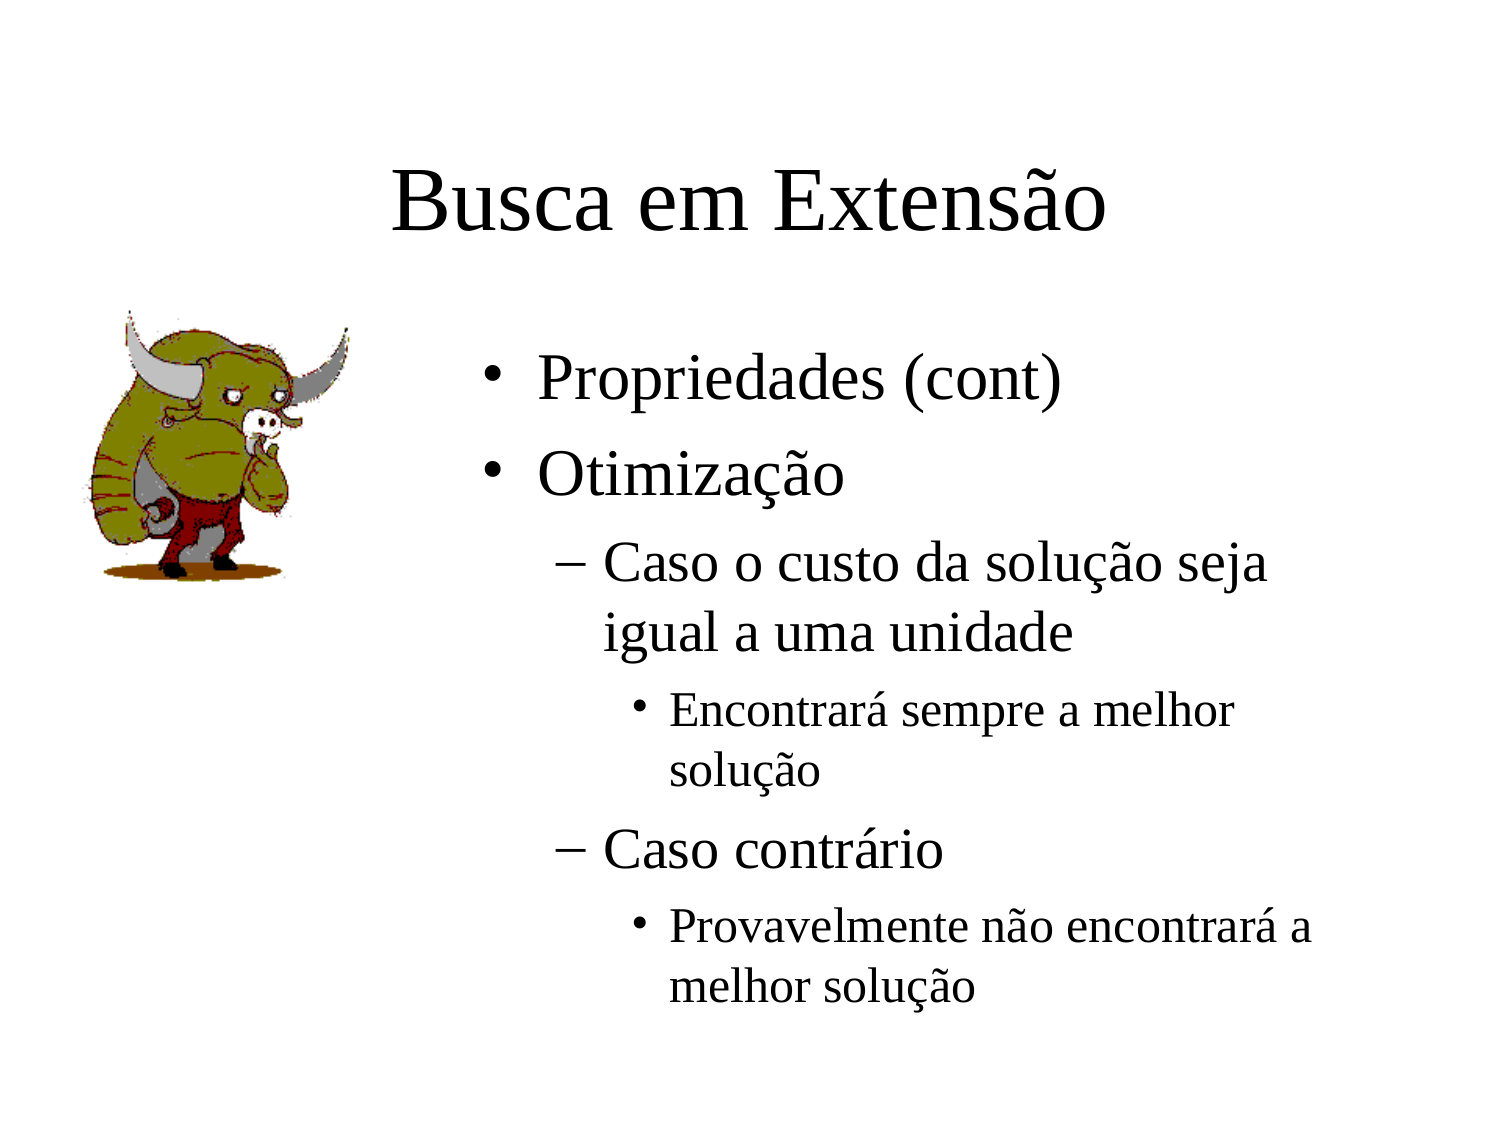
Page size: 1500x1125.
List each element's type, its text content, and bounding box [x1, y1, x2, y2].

title Busca em Extensão [112, 99, 1388, 288]
list Propriedades (cont) Otimização Caso o custo da solução seja igual a uma unidade Encontrará sempre a melhor solução Caso contrário Provavelmente não encontrará a melhor solução [466, 324, 1388, 1021]
picture [62, 292, 384, 591]
